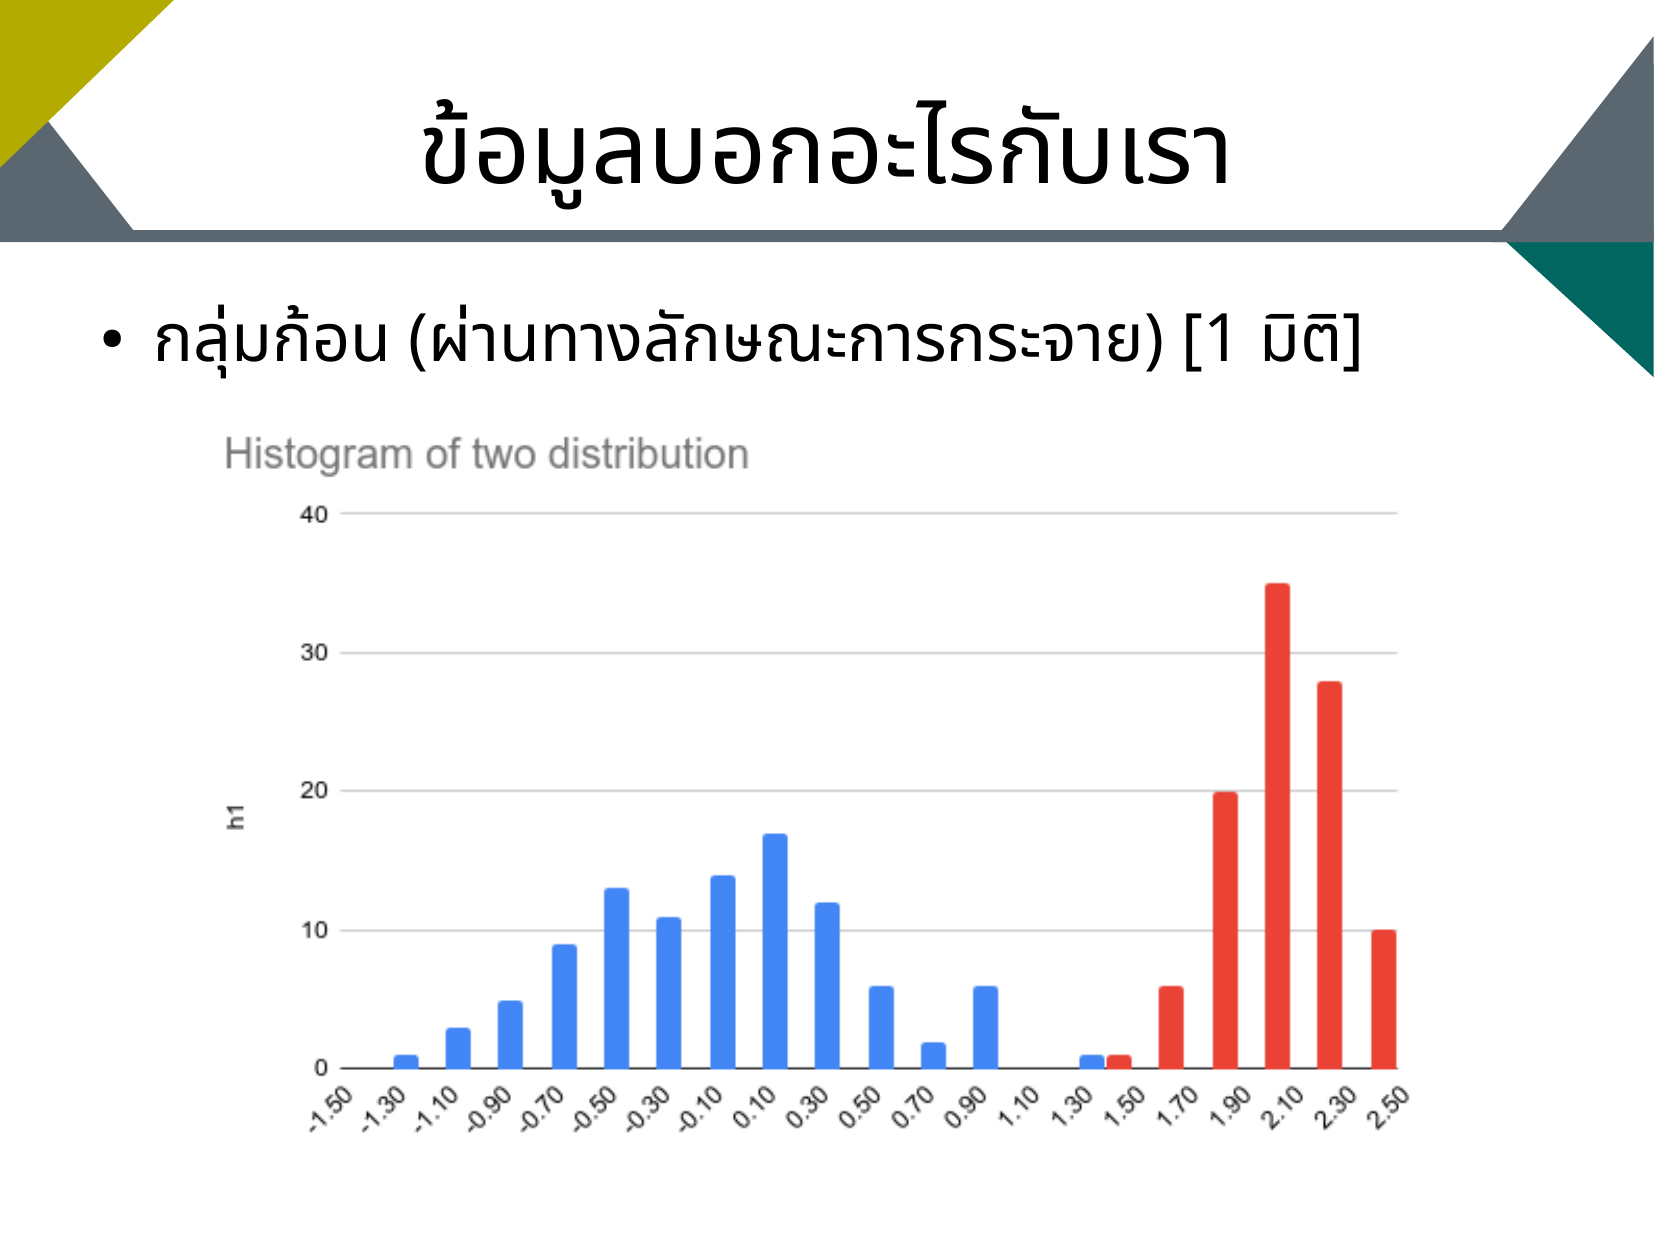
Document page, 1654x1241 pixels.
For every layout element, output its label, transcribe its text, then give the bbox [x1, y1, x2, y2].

title ข้อมูลบอกอะไรกับเรา [82, 49, 1571, 257]
list กลุ่มก้อน (ผ่านทางลักษณะการกระจาย) [1 มิติ] [82, 290, 1571, 1108]
picture [194, 400, 1424, 1166]
